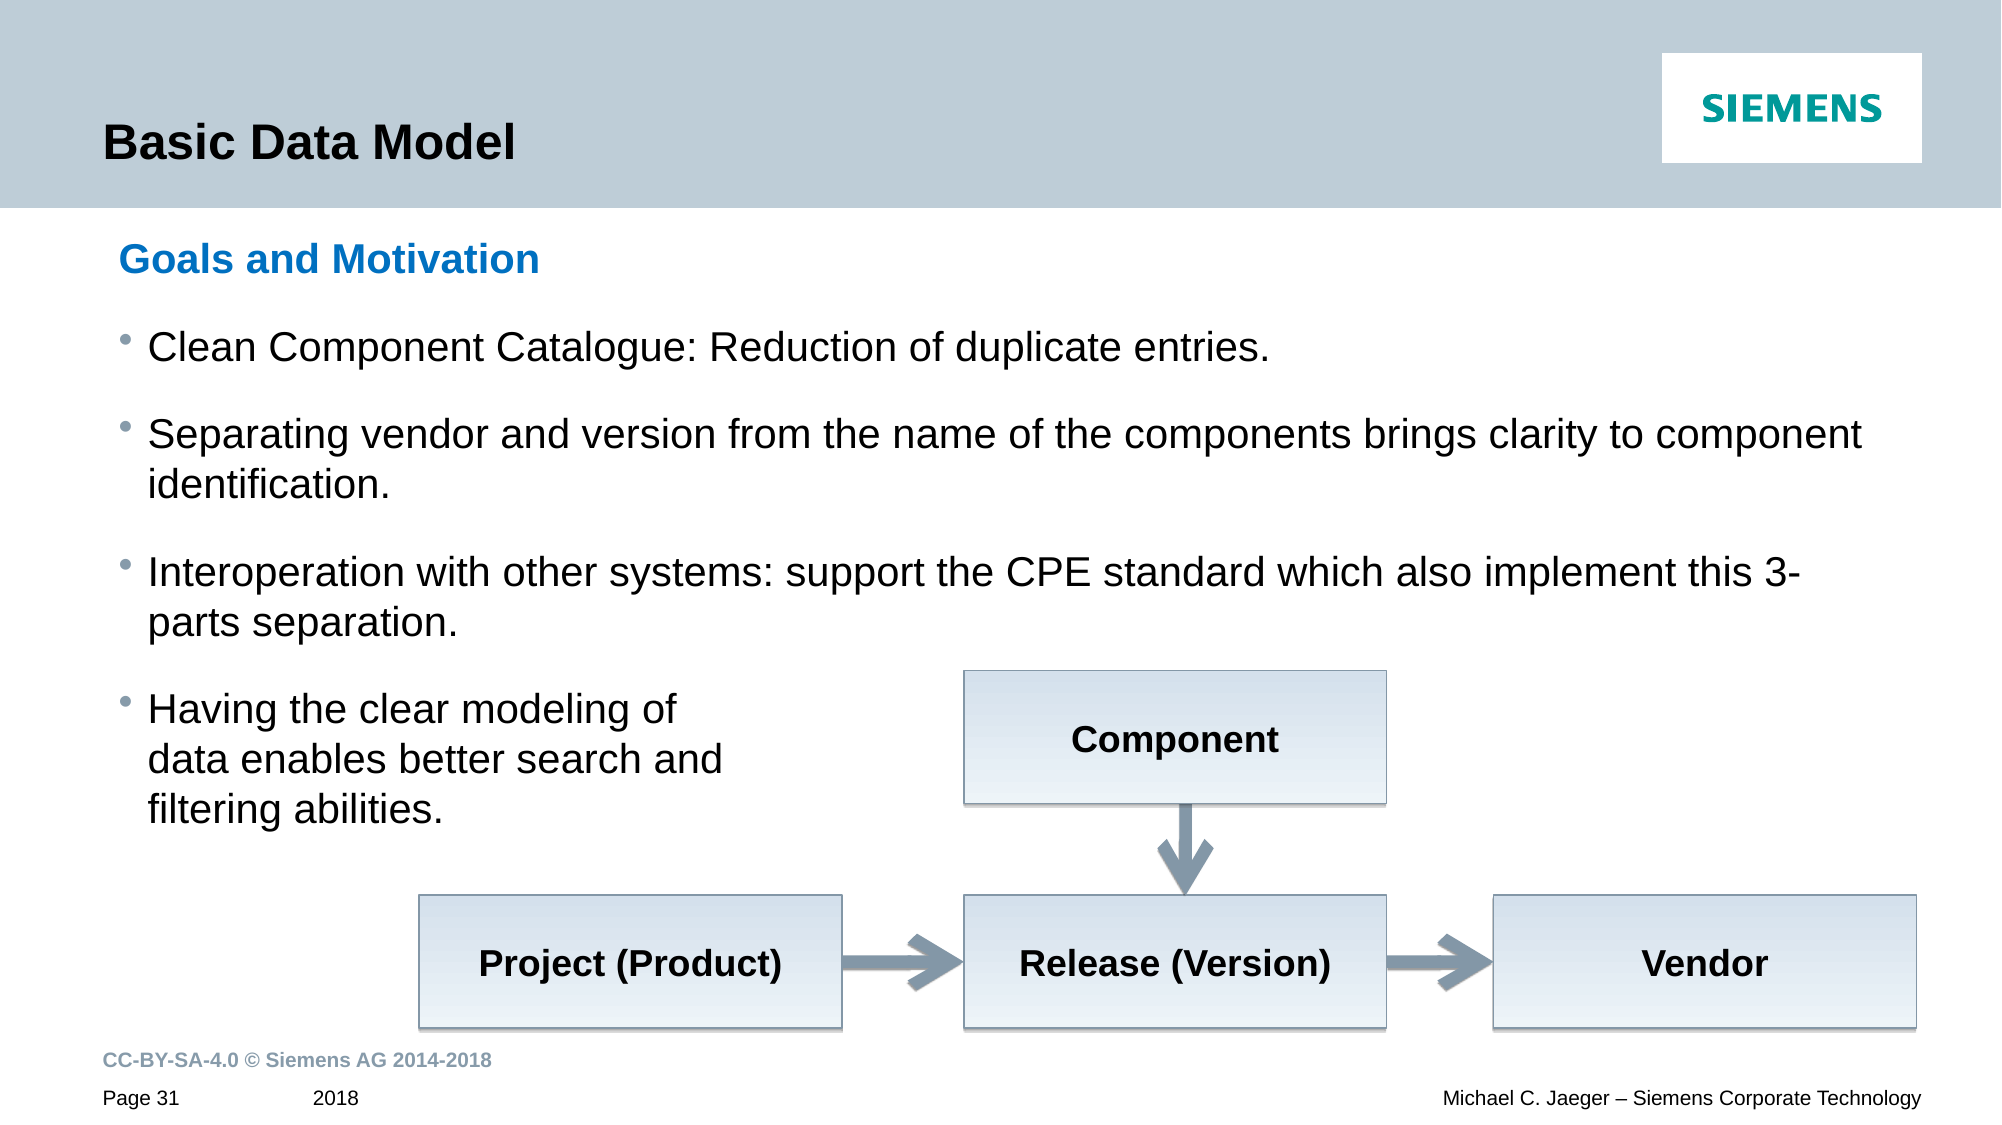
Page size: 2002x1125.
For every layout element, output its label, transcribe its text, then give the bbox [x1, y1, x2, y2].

text_box Release (Version) [963, 895, 1387, 1029]
list Goals and Motivation Clean Component Catalogue: Reduction of duplicate entries. Separating vendor and version from the name of the components brings clarity to component identification. Interoperation with other systems: support the CPE standard which also implement this 3-parts separation. Having the clear modeling of data enables better search and filtering abilities. [118, 231, 1871, 838]
text_box Project (Product) [419, 895, 843, 1029]
text_box Component [963, 670, 1387, 804]
text_box Vendor [1493, 895, 1917, 1029]
title Basic Data Model [0, 0, 2001, 208]
